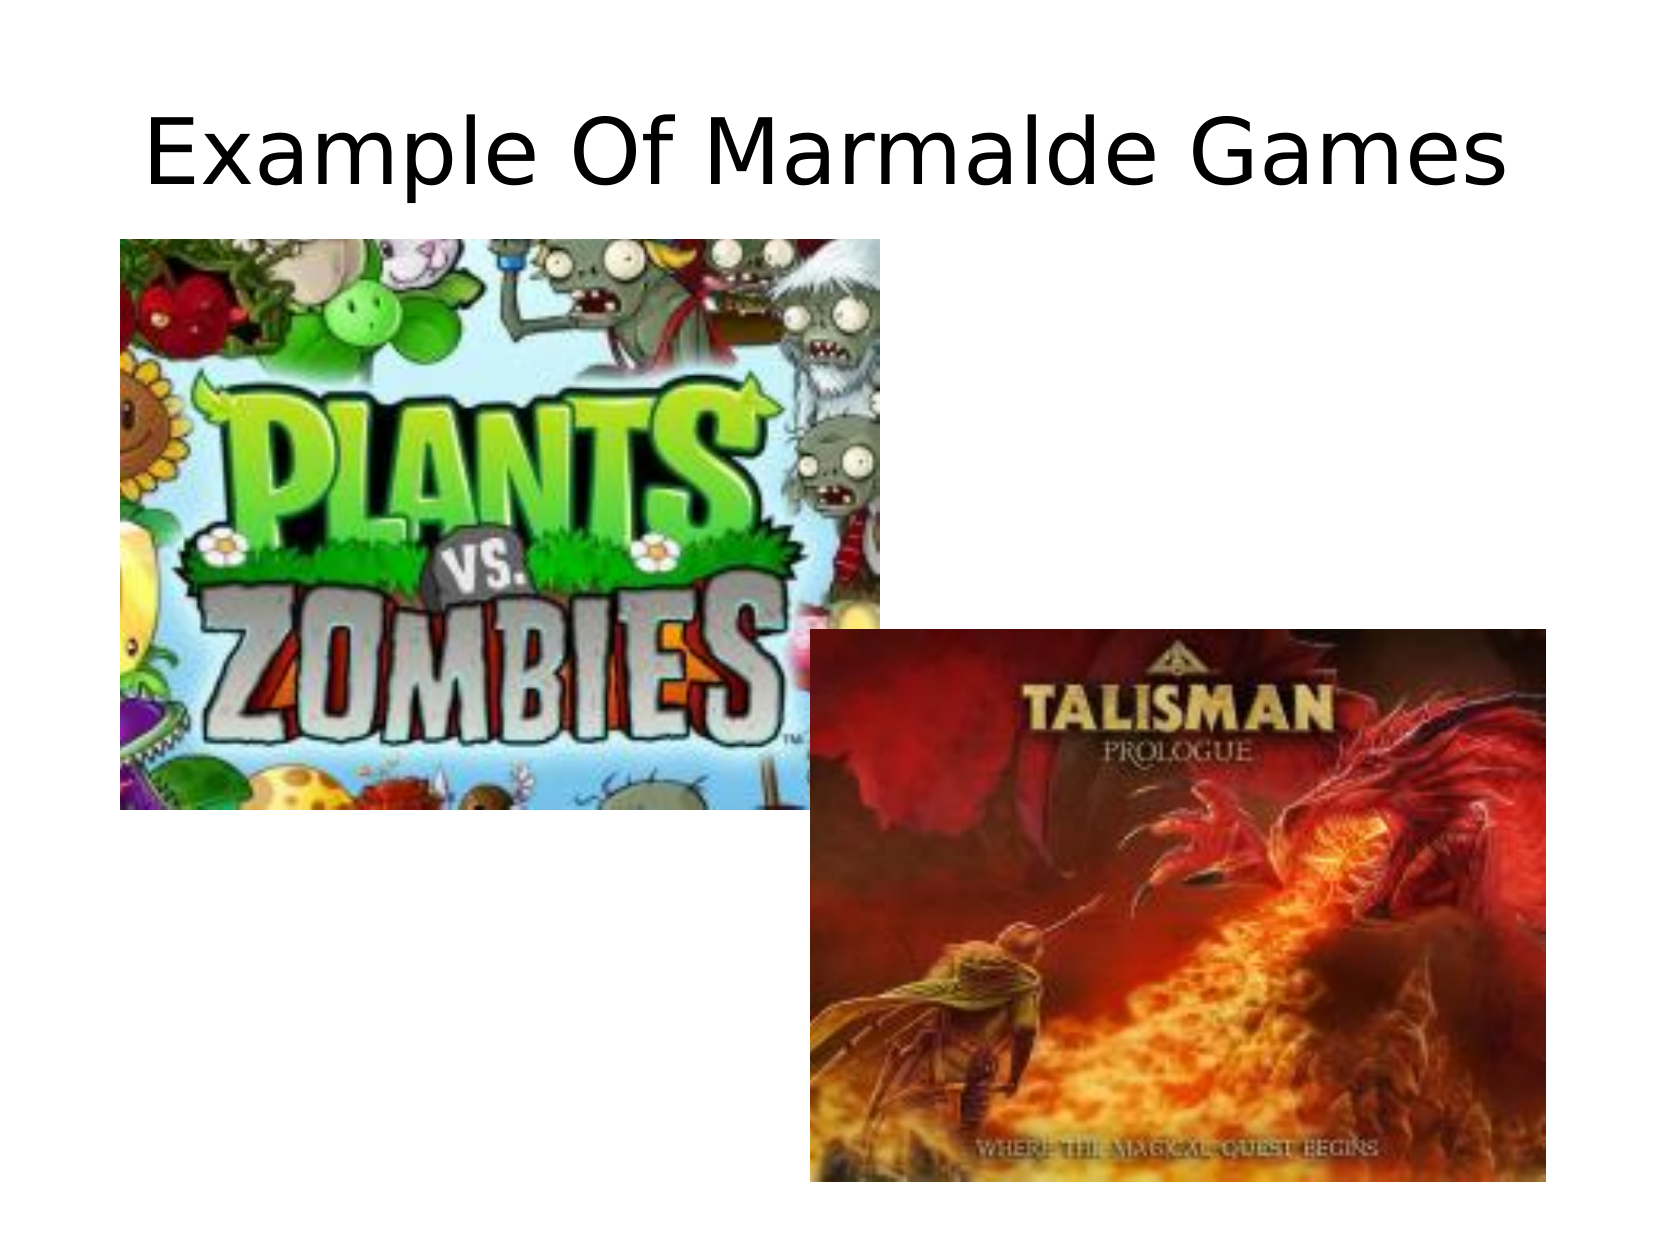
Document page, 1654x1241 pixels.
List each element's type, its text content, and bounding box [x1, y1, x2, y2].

title Example Of Marmalde Games [82, 49, 1571, 257]
picture [120, 239, 1546, 1182]
